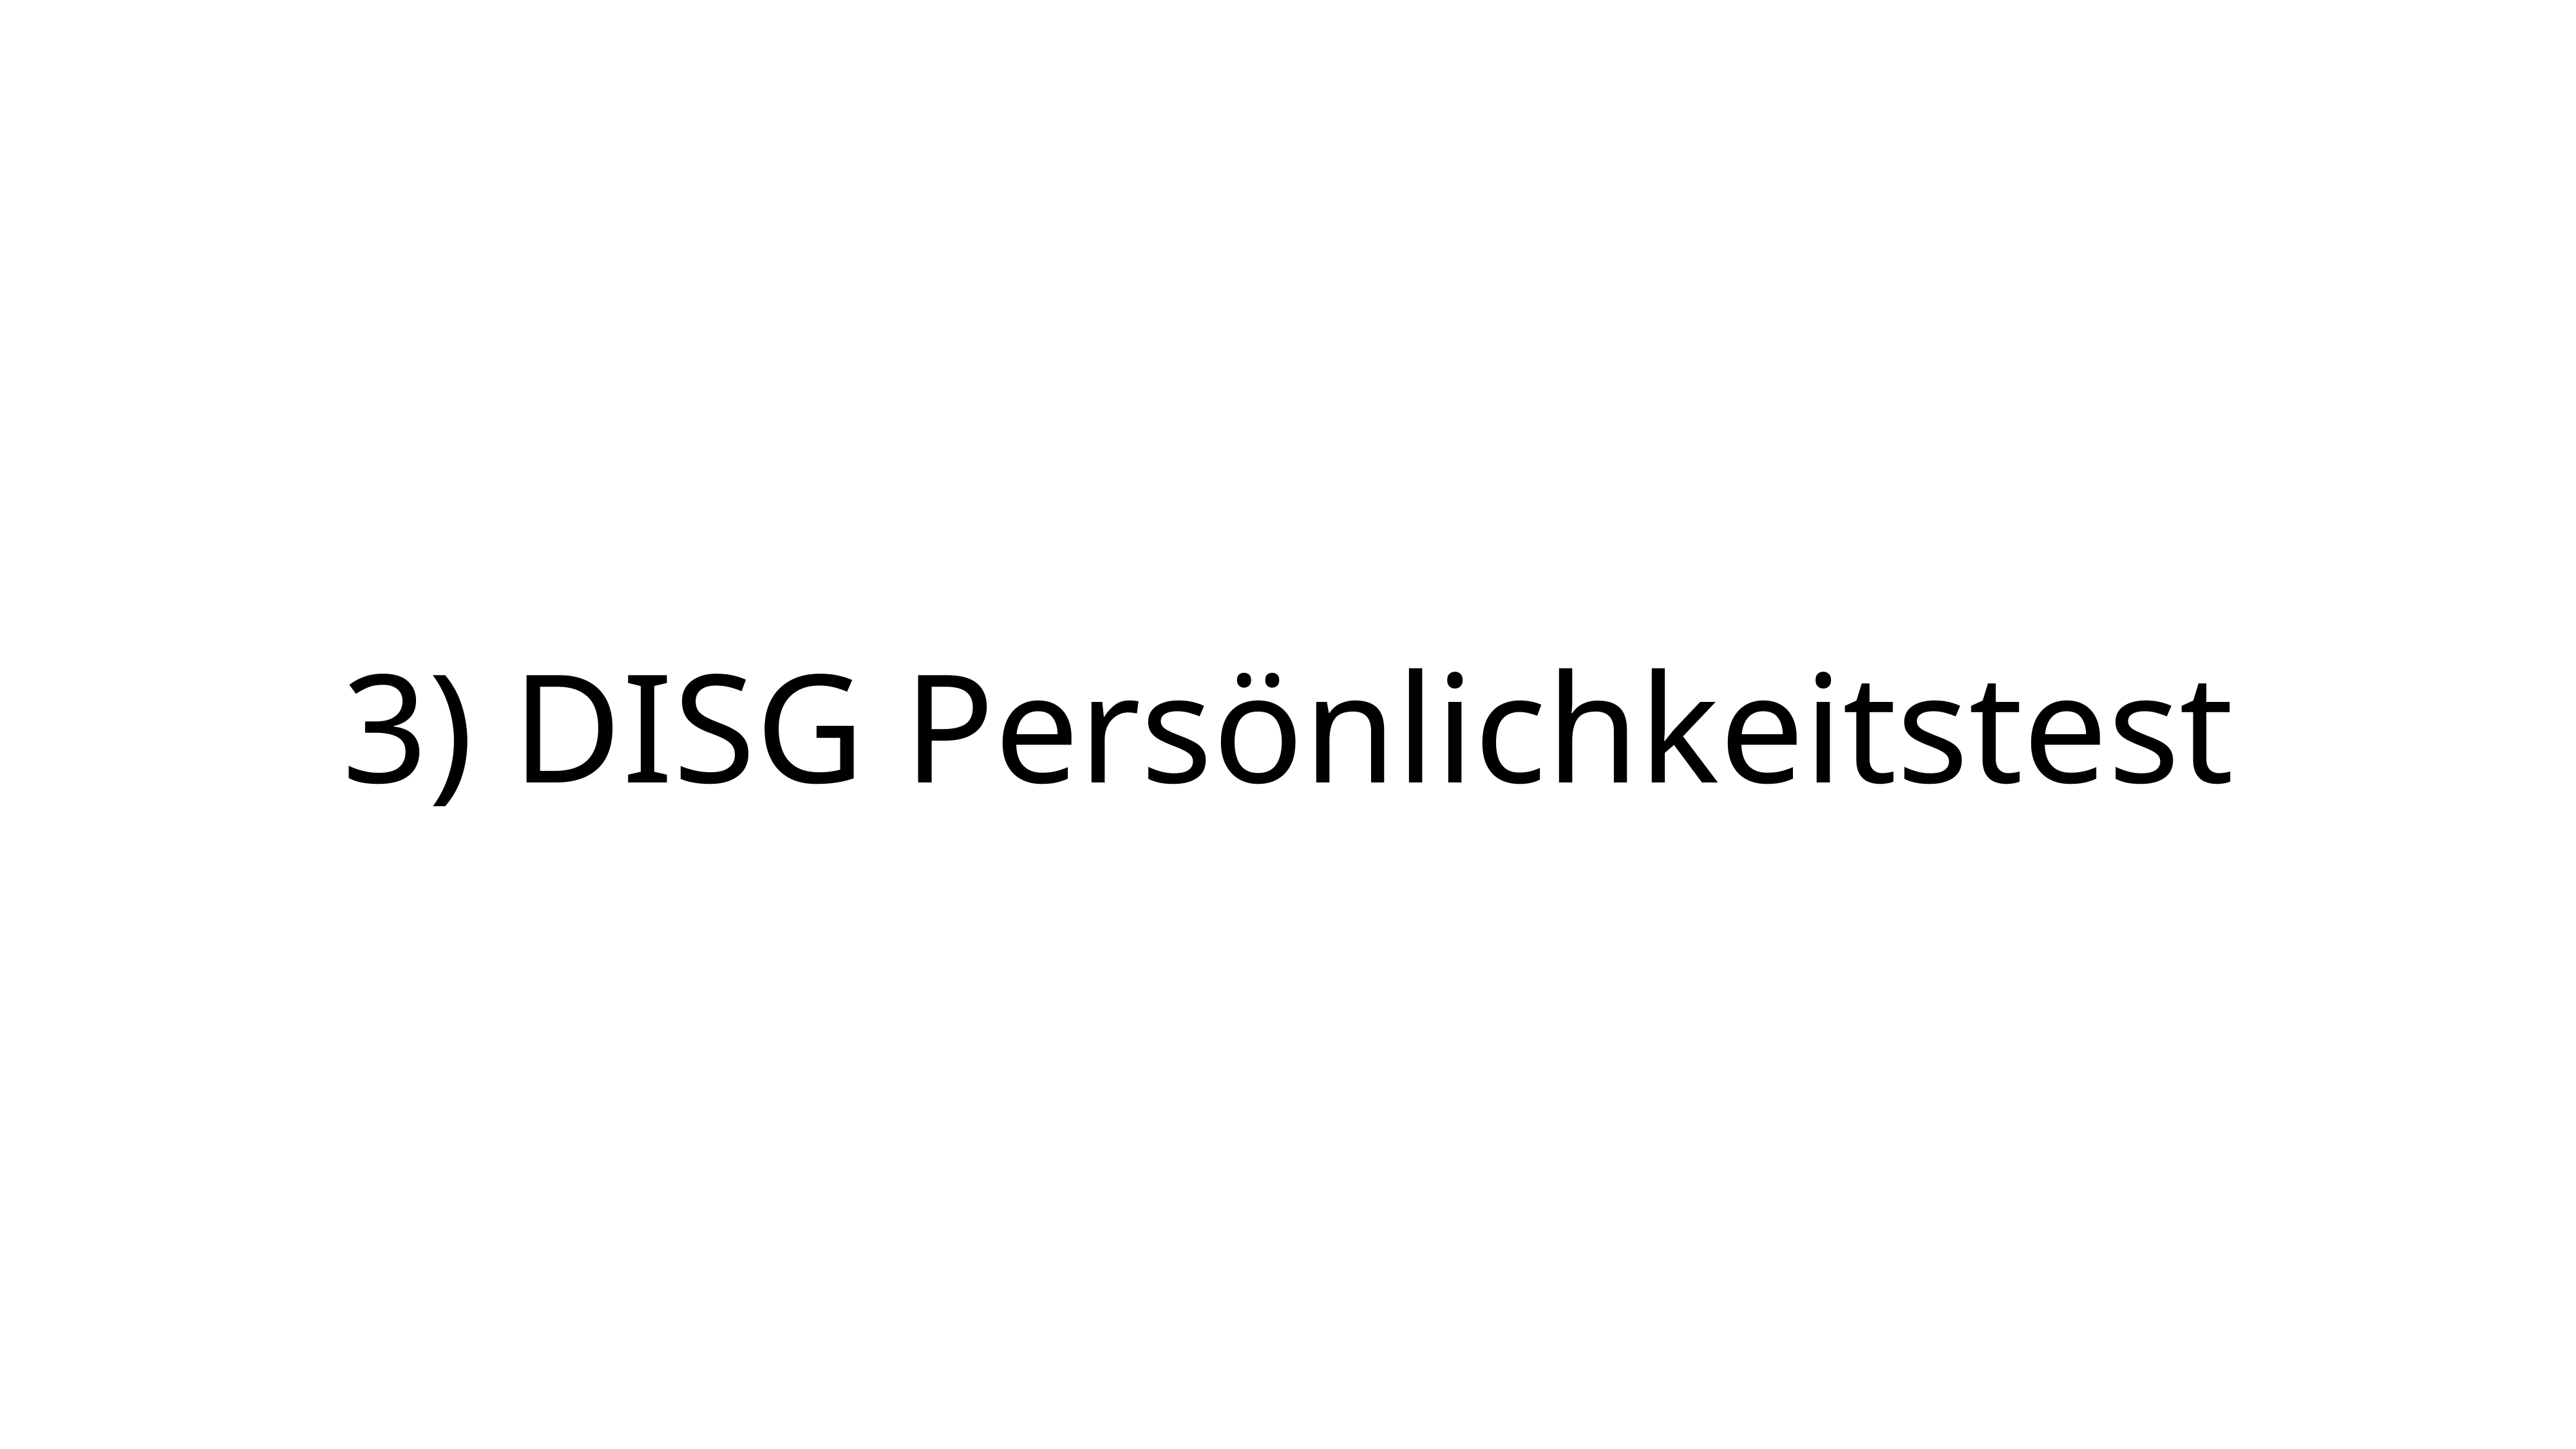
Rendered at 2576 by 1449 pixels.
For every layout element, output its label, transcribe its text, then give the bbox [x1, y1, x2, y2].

text_box 3) DISG Persönlichkeitstest [252, 478, 2325, 971]
